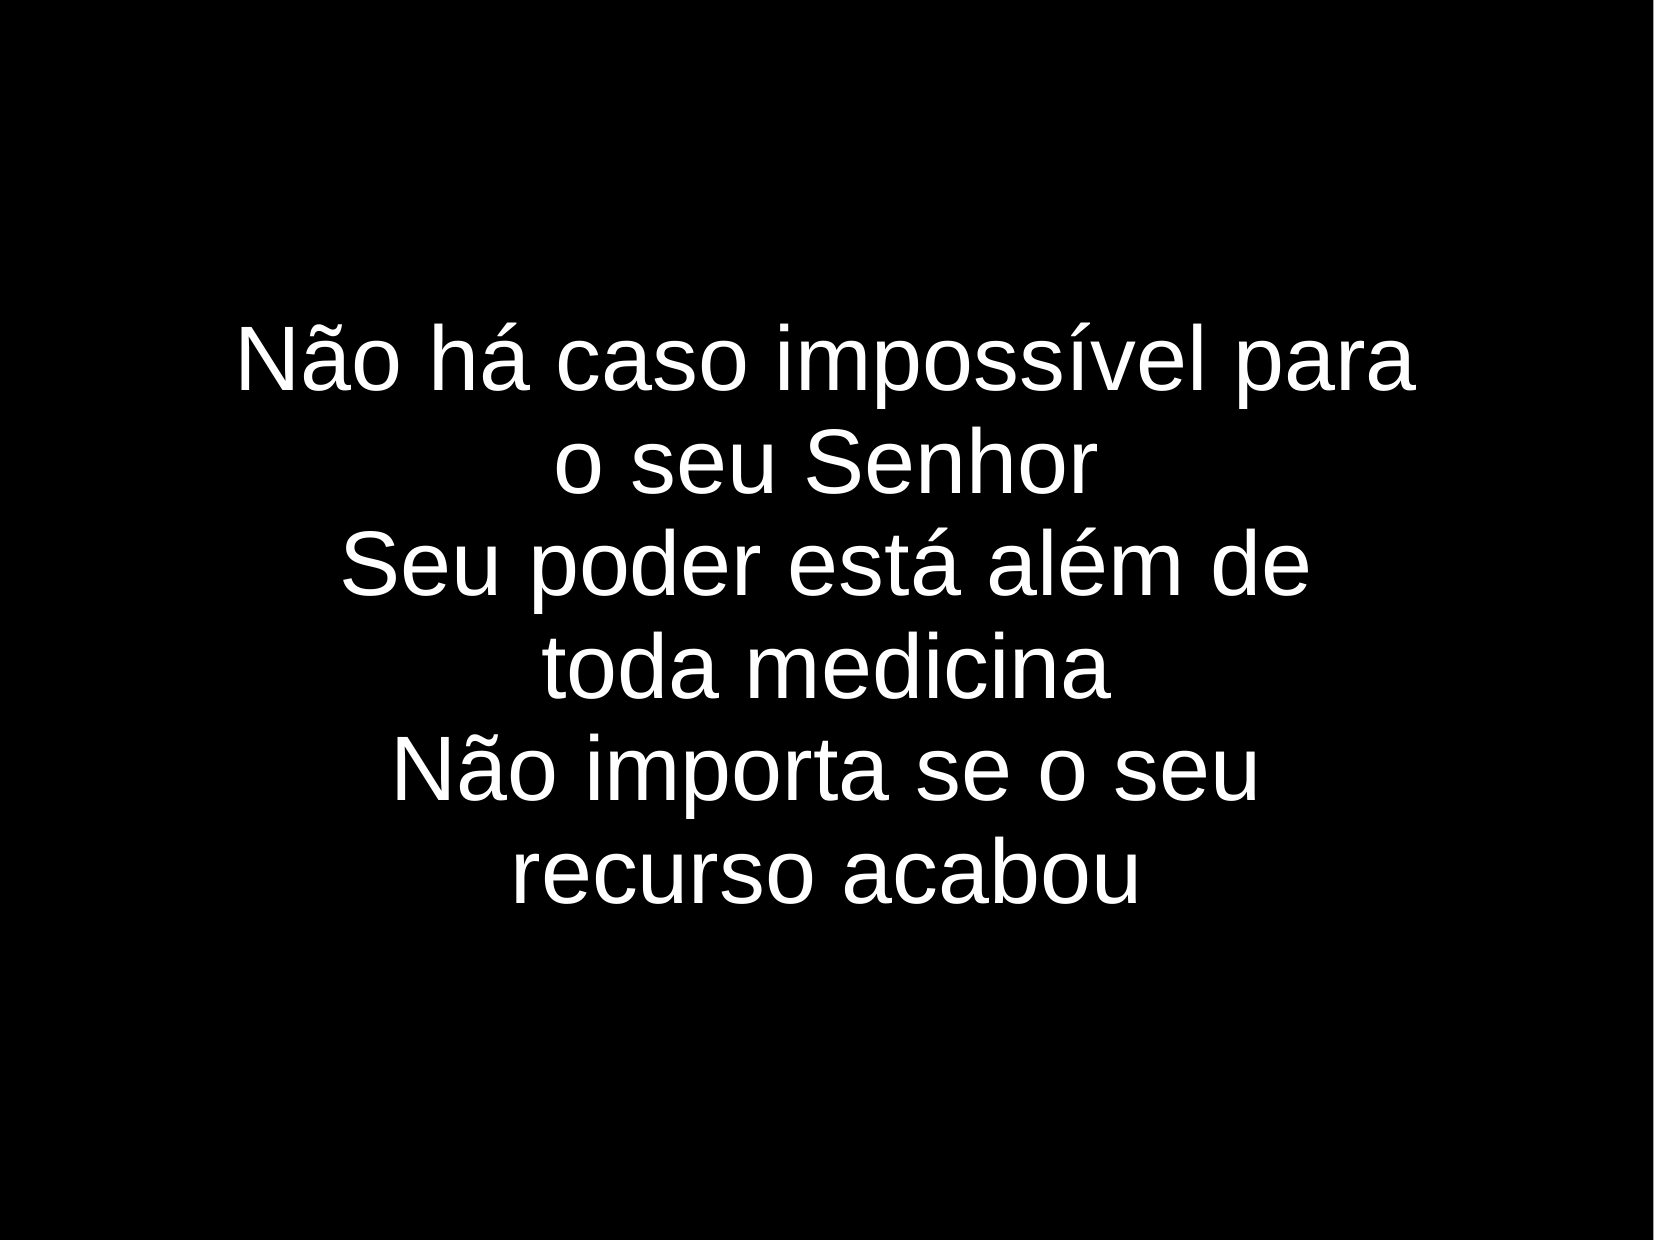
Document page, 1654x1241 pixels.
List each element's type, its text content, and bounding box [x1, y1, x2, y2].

subtitle Não há caso impossível para o seu Senhor Seu poder está além de toda medicina Não importa se o seu recurso acabou [82, 49, 1571, 1182]
